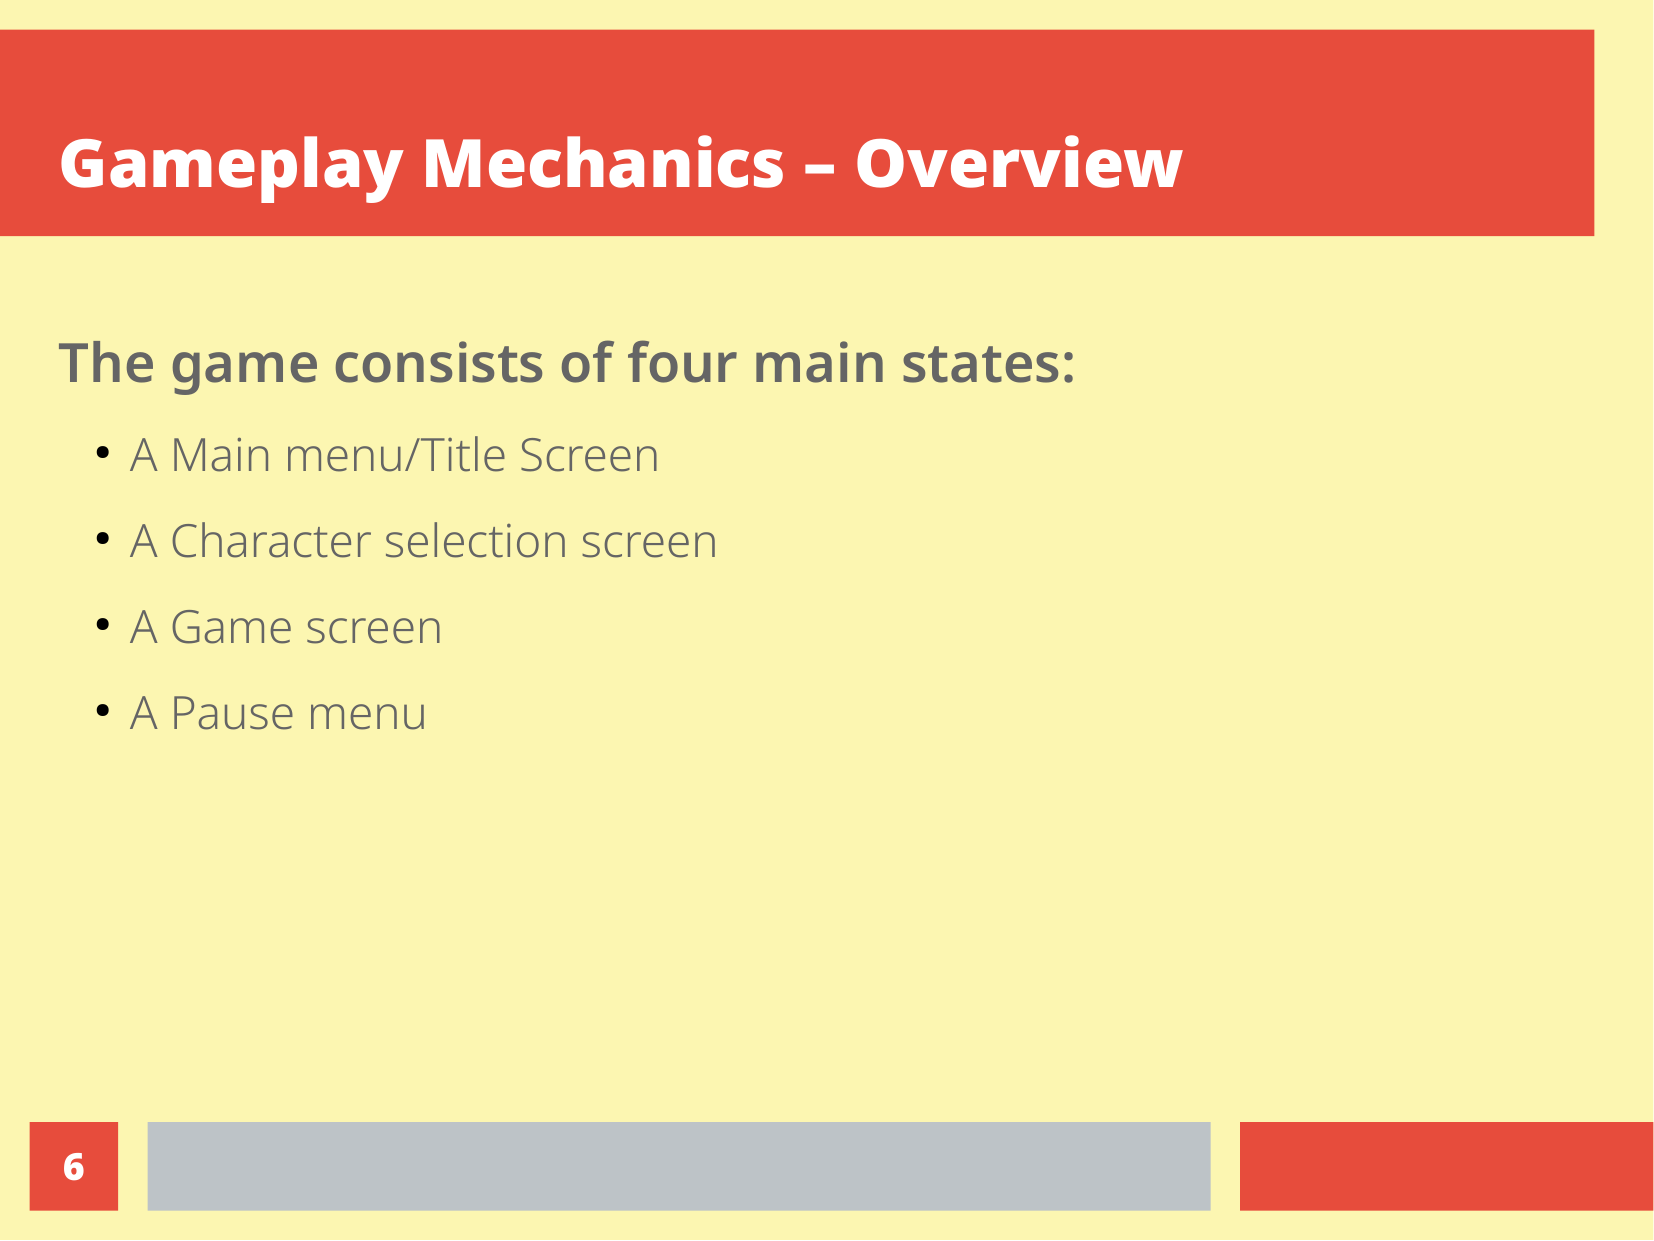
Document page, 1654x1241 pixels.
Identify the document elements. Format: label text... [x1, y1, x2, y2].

list The game consists of four main states: A Main menu/Title Screen A Character selection screen A Game screen A Pause menu [59, 324, 1565, 1093]
title Gameplay Mechanics – Overview [59, 59, 1595, 207]
